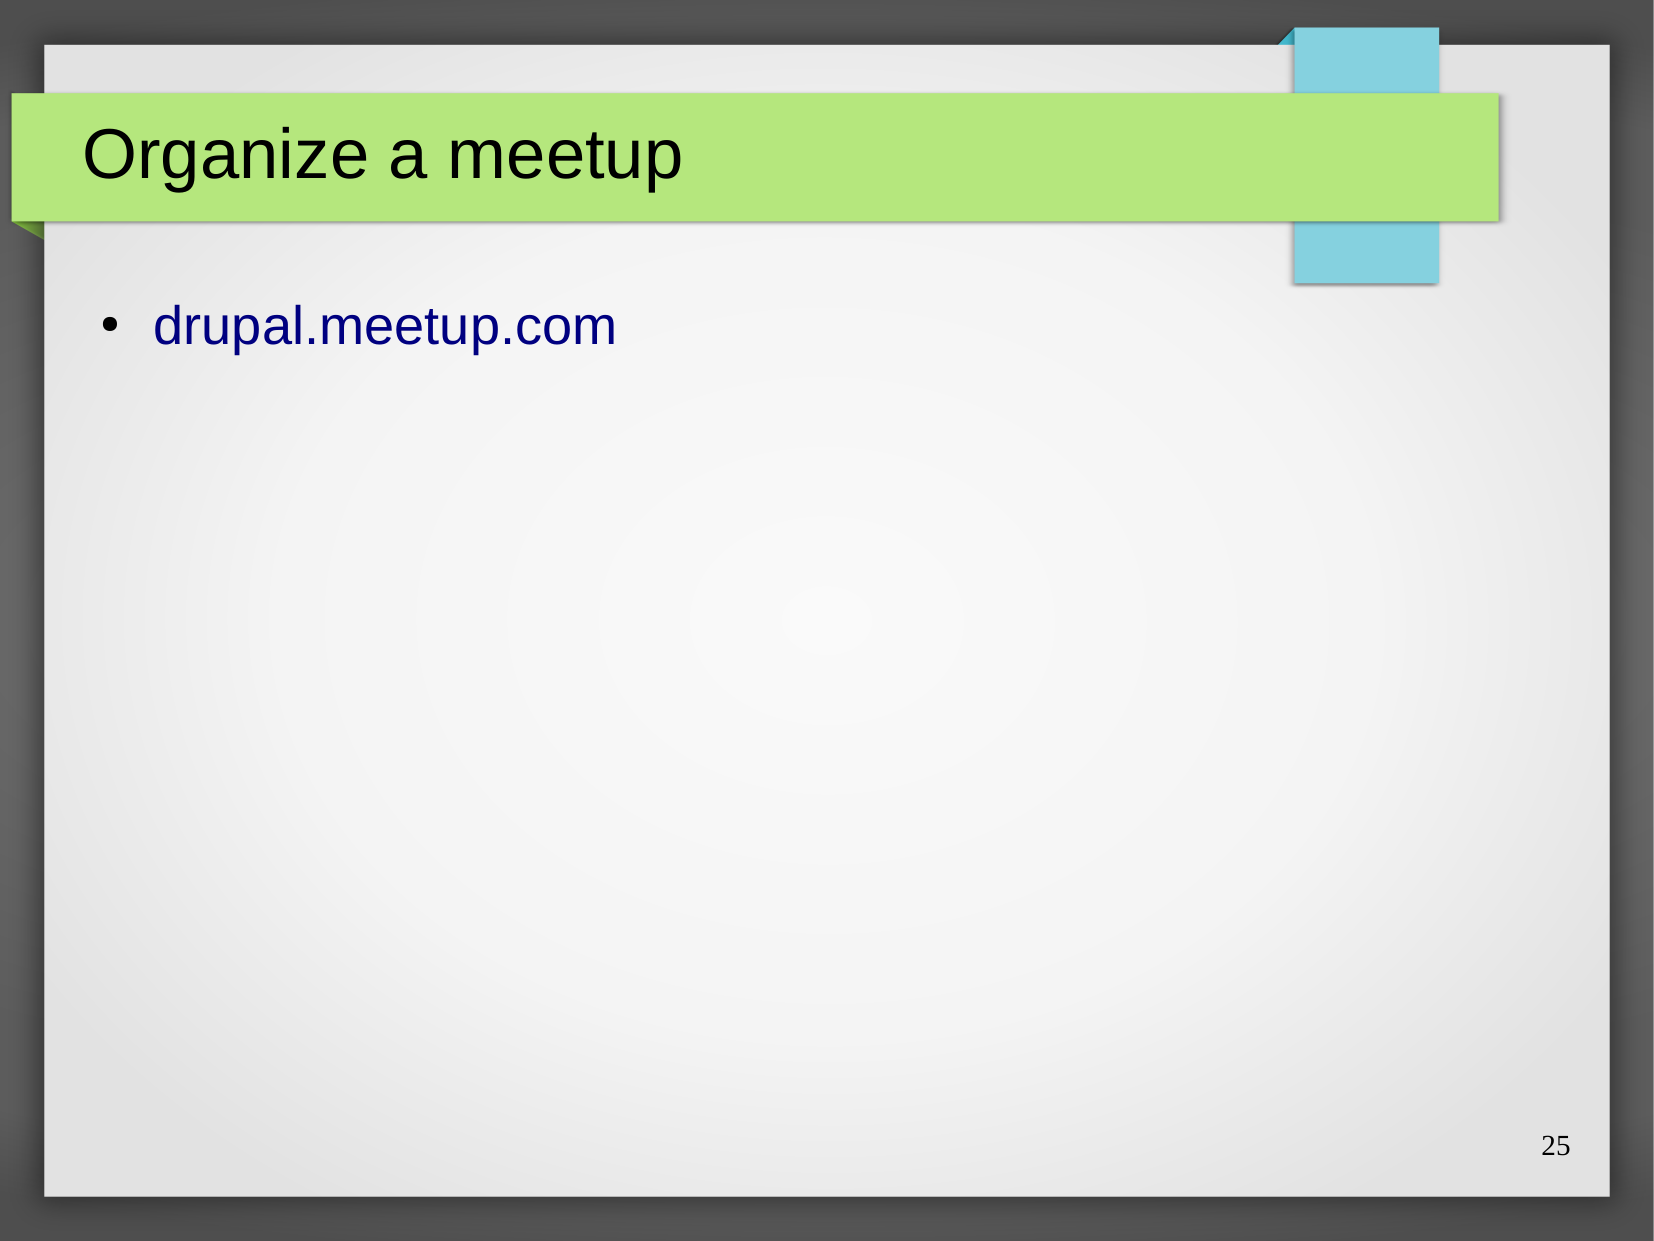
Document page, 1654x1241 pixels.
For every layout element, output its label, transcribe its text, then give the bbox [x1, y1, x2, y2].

list drupal.meetup.com [82, 295, 1571, 1015]
picture [0, 0, 1654, 1241]
title Organize a meetup [82, 94, 1264, 213]
